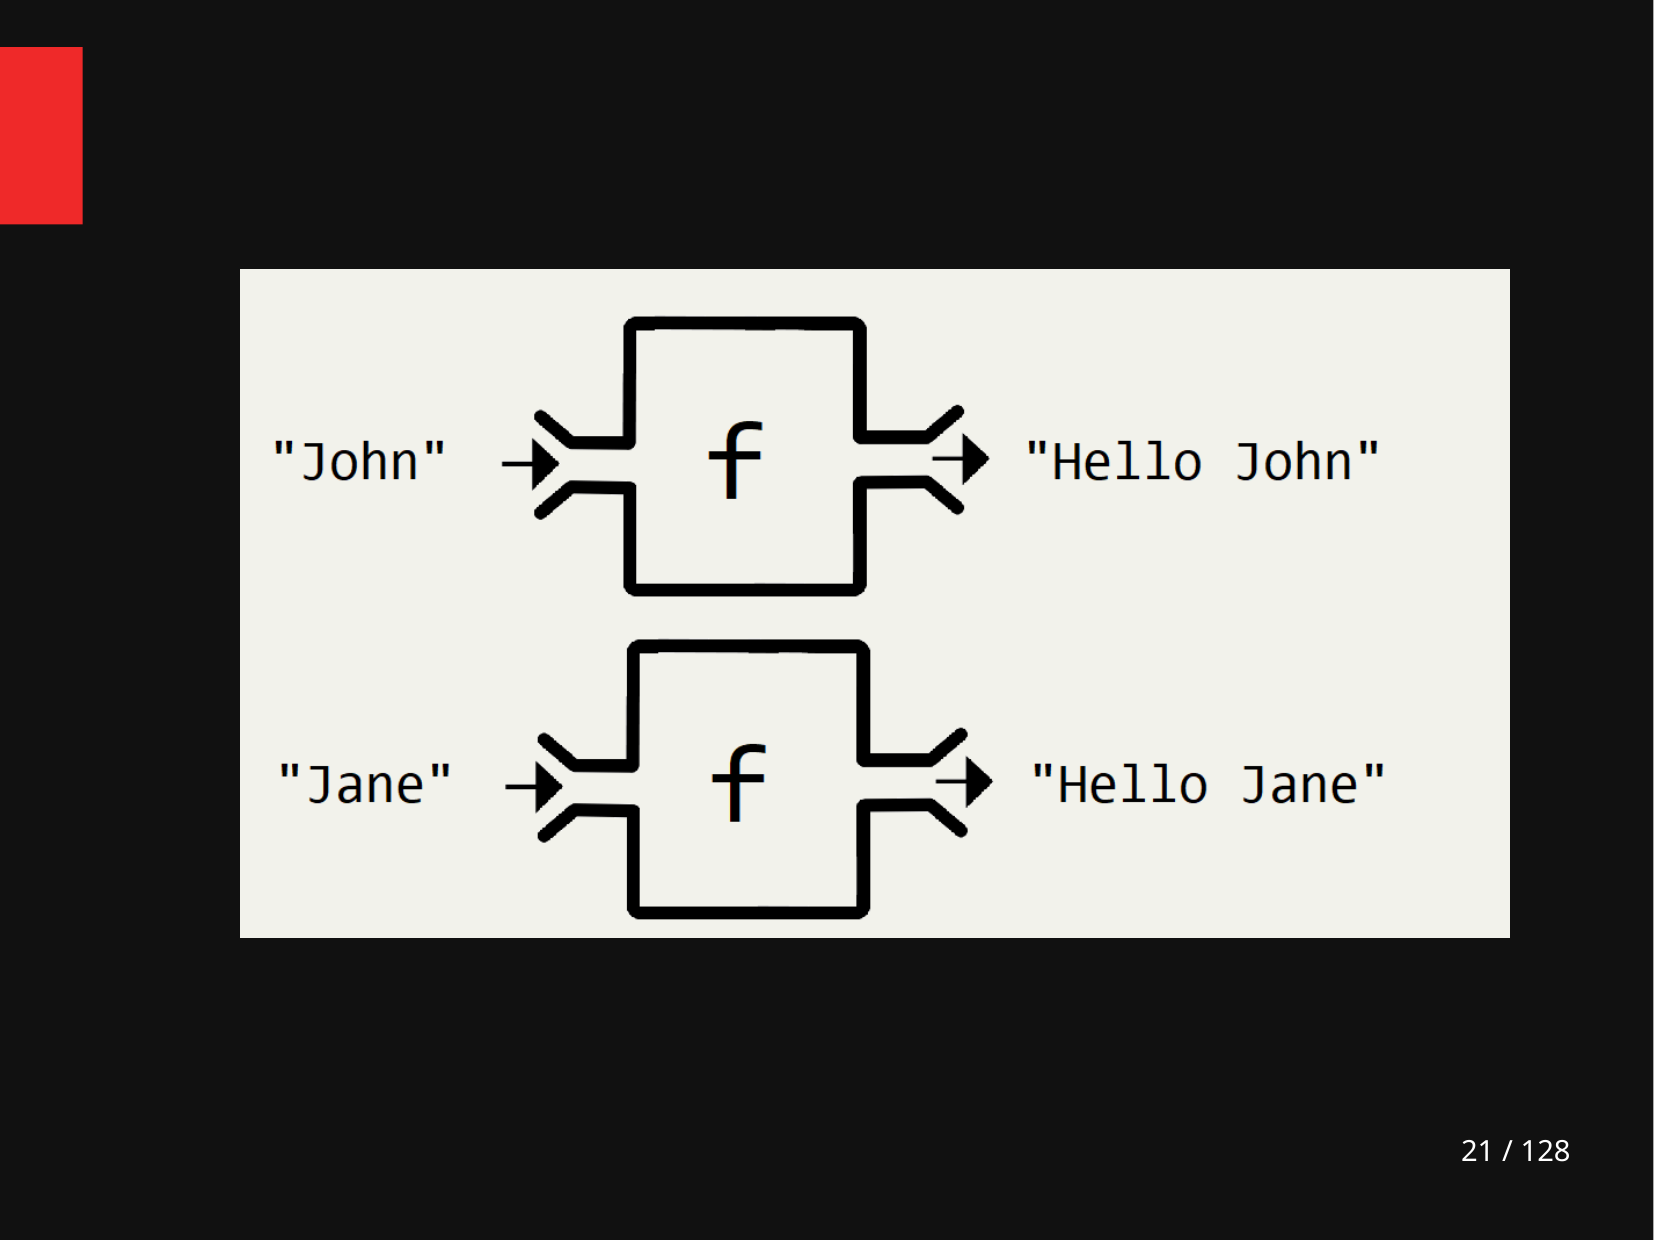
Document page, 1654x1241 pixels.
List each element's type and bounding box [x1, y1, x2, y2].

picture [240, 269, 1510, 938]
